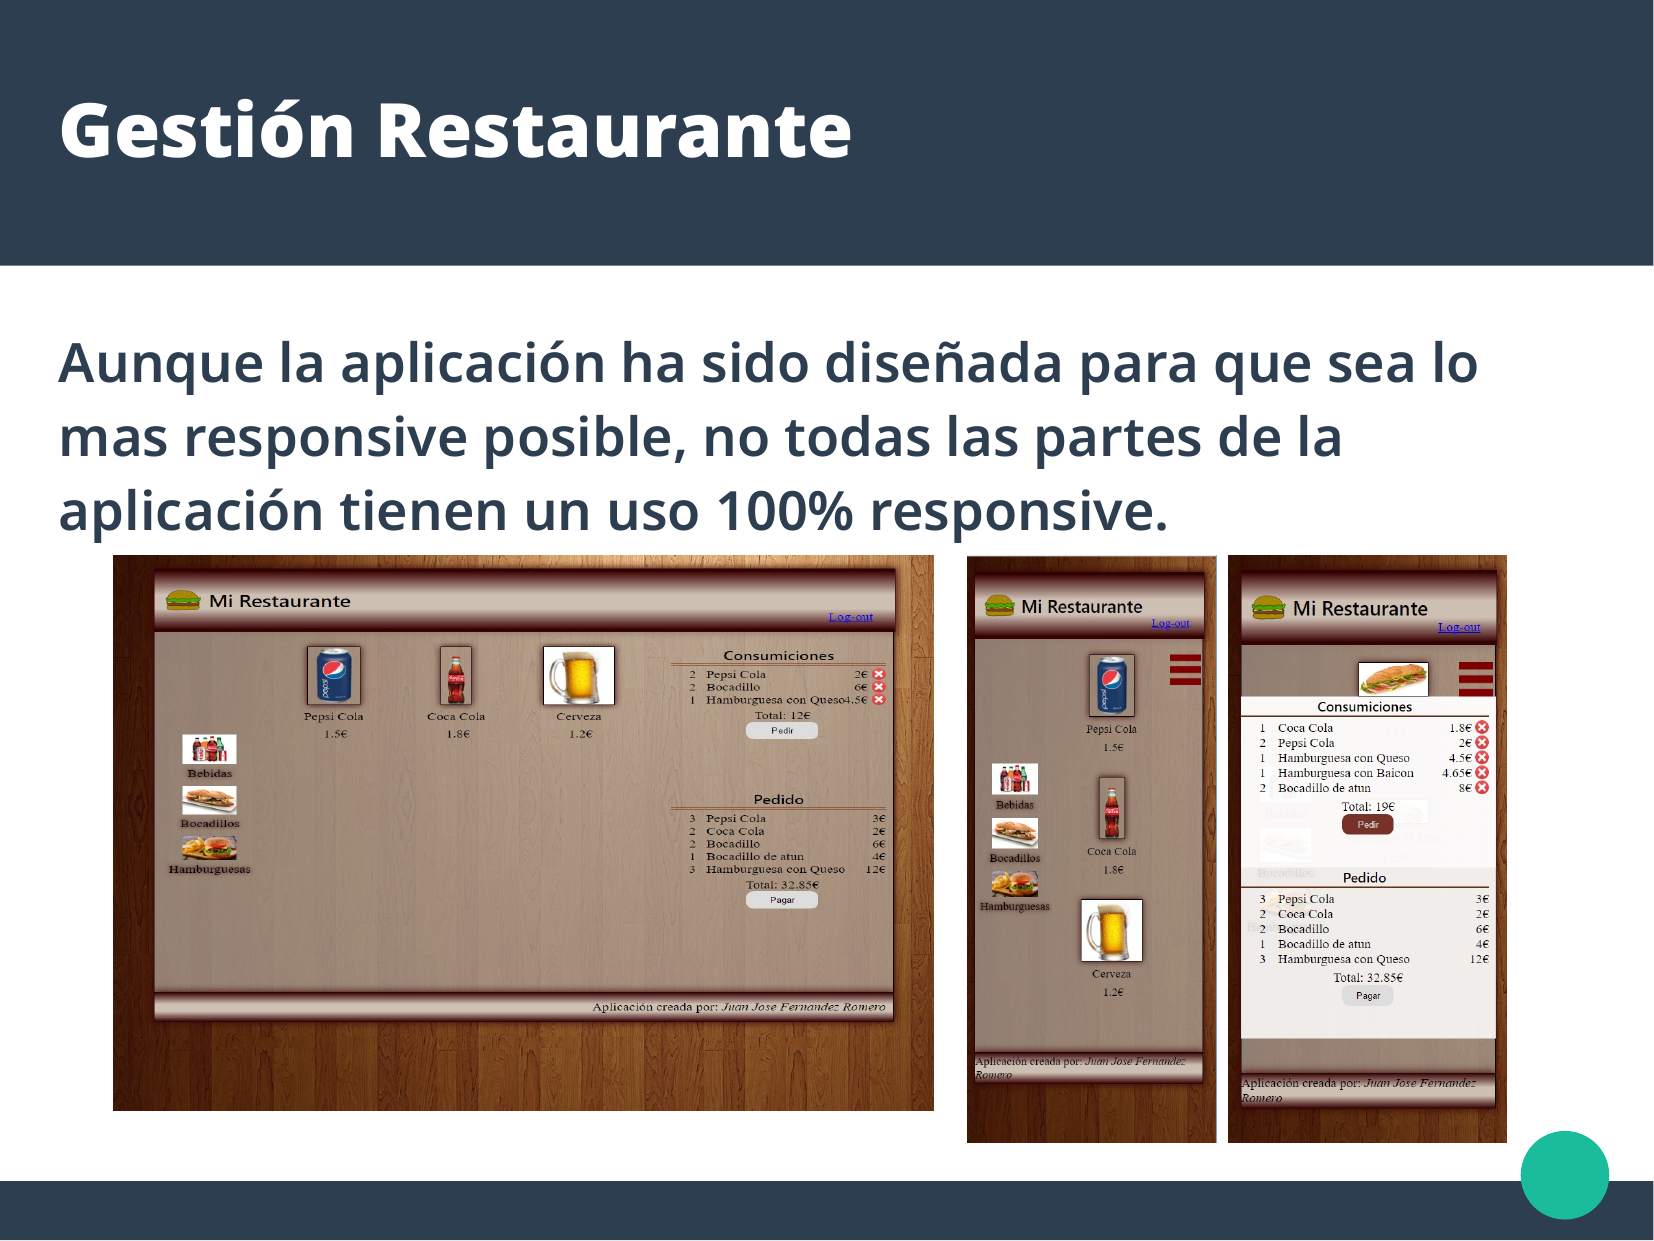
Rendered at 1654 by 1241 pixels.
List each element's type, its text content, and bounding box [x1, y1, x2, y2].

title Gestión Restaurante [59, 49, 1595, 207]
picture [113, 555, 934, 1111]
picture [1228, 555, 1507, 1143]
picture [967, 555, 1217, 1143]
list Aunque la aplicación ha sido diseñada para que sea lo mas responsive posible, no todas las partes de la aplicación tienen un uso 100% responsive. [59, 324, 1595, 1152]
